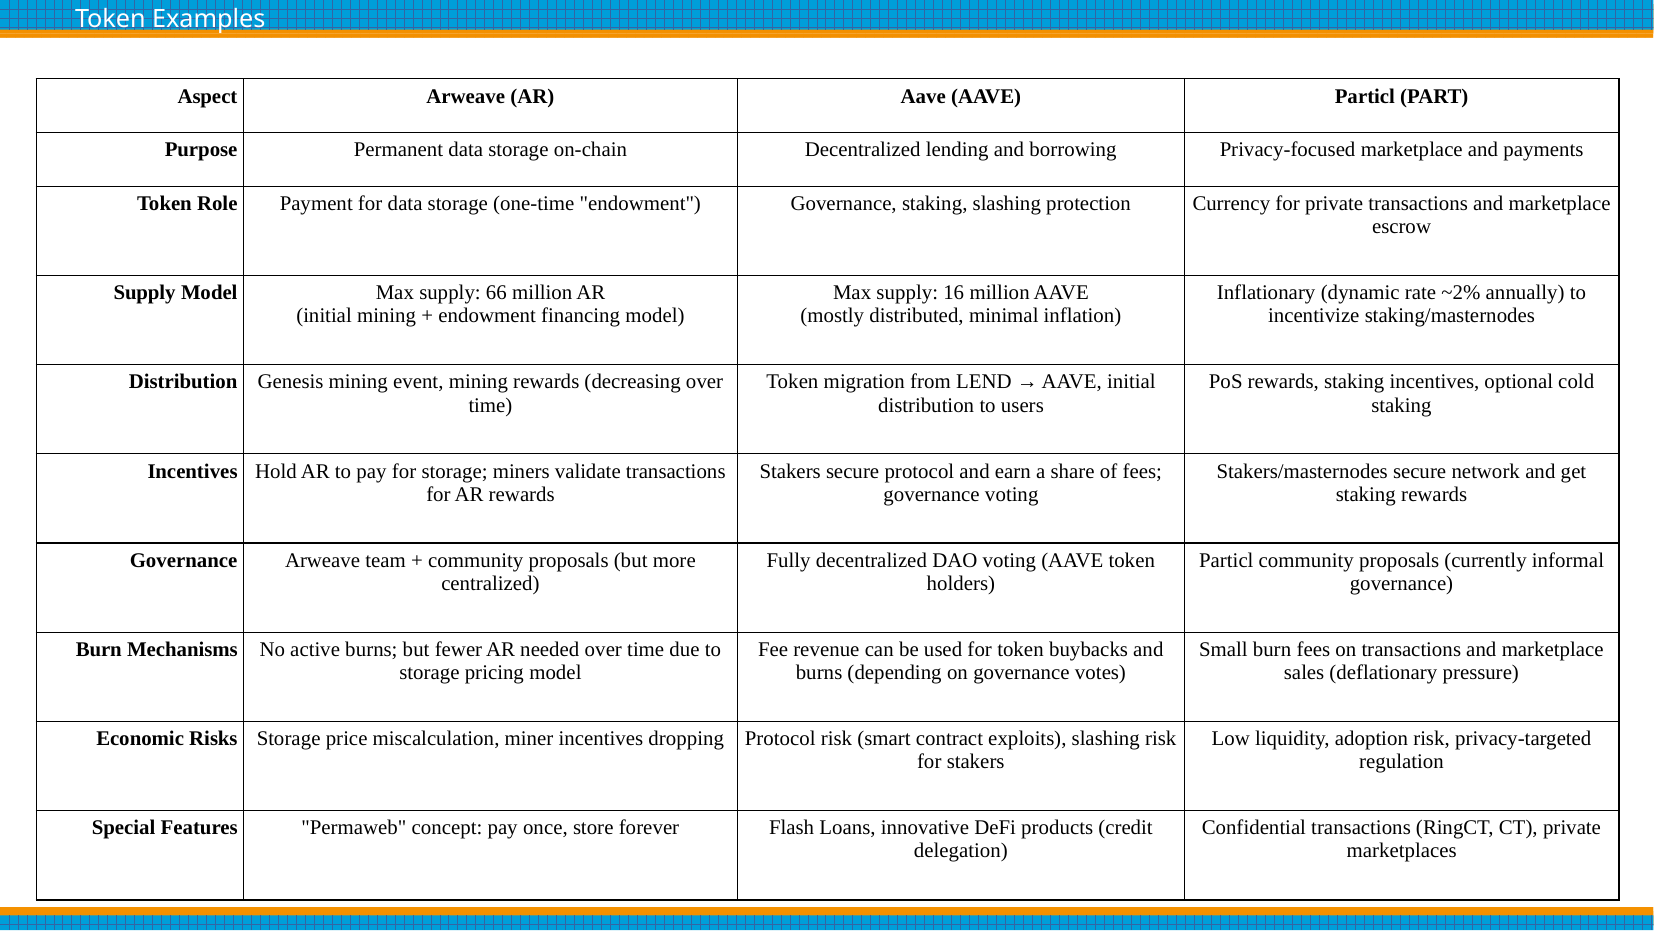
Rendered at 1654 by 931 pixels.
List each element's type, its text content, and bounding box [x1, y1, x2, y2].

table_cell Genesis mining event, mining rewards (decreasing over time) [244, 365, 737, 453]
table_cell "Permaweb" concept: pay once, store forever [244, 811, 737, 899]
table_cell Flash Loans, innovative DeFi products (credit delegation) [738, 811, 1184, 899]
table_cell No active burns; but fewer AR needed over time due to storage pricing model [244, 633, 737, 721]
table_cell Distribution [37, 365, 243, 453]
table_cell Special Features [37, 811, 243, 899]
table_cell Governance [37, 544, 243, 632]
table_cell Hold AR to pay for storage; miners validate transactions for AR rewards [244, 454, 737, 542]
table_cell Supply Model [37, 276, 243, 364]
table_cell Max supply: 66 million AR (initial mining + endowment financing model) [244, 276, 737, 364]
table_cell Token Role [37, 187, 243, 275]
table_cell Low liquidity, adoption risk, privacy-targeted regulation [1185, 722, 1618, 810]
table_cell Confidential transactions (RingCT, CT), private marketplaces [1185, 811, 1618, 899]
table_cell Protocol risk (smart contract exploits), slashing risk for stakers [738, 722, 1184, 810]
table_cell Privacy-focused marketplace and payments [1185, 133, 1618, 186]
table_cell Small burn fees on transactions and marketplace sales (deflationary pressure) [1185, 633, 1618, 721]
table_cell Arweave team + community proposals (but more centralized) [244, 544, 737, 632]
table_cell Storage price miscalculation, miner incentives dropping [244, 722, 737, 810]
title Token Examples [75, 0, 443, 35]
table_cell Fee revenue can be used for token buybacks and burns (depending on governance votes) [738, 633, 1184, 721]
table_cell Decentralized lending and borrowing [738, 133, 1184, 186]
table_cell Incentives [37, 454, 243, 542]
table_cell Max supply: 16 million AAVE (mostly distributed, minimal inflation) [738, 276, 1184, 364]
table_cell PoS rewards, staking incentives, optional cold staking [1185, 365, 1618, 453]
table_header Aave (AAVE) [738, 79, 1184, 132]
table_cell Inflationary (dynamic rate ~2% annually) to incentivize staking/masternodes [1185, 276, 1618, 364]
table_cell Governance, staking, slashing protection [738, 187, 1184, 275]
table_cell Burn Mechanisms [37, 633, 243, 721]
table_cell Economic Risks [37, 722, 243, 810]
table_cell Payment for data storage (one-time "endowment") [244, 187, 737, 275]
table_cell Permanent data storage on-chain [244, 133, 737, 186]
table_cell Stakers/masternodes secure network and get staking rewards [1185, 454, 1618, 542]
table_cell Stakers secure protocol and earn a share of fees; governance voting [738, 454, 1184, 542]
table_header Aspect [37, 79, 243, 132]
table_cell Currency for private transactions and marketplace escrow [1185, 187, 1618, 275]
table_cell Token migration from LEND → AAVE, initial distribution to users [738, 365, 1184, 453]
table_cell Particl community proposals (currently informal governance) [1185, 544, 1618, 632]
table_header Particl (PART) [1185, 79, 1618, 132]
table_cell Purpose [37, 133, 243, 186]
table_cell Fully decentralized DAO voting (AAVE token holders) [738, 544, 1184, 632]
table_header Arweave (AR) [244, 79, 737, 132]
